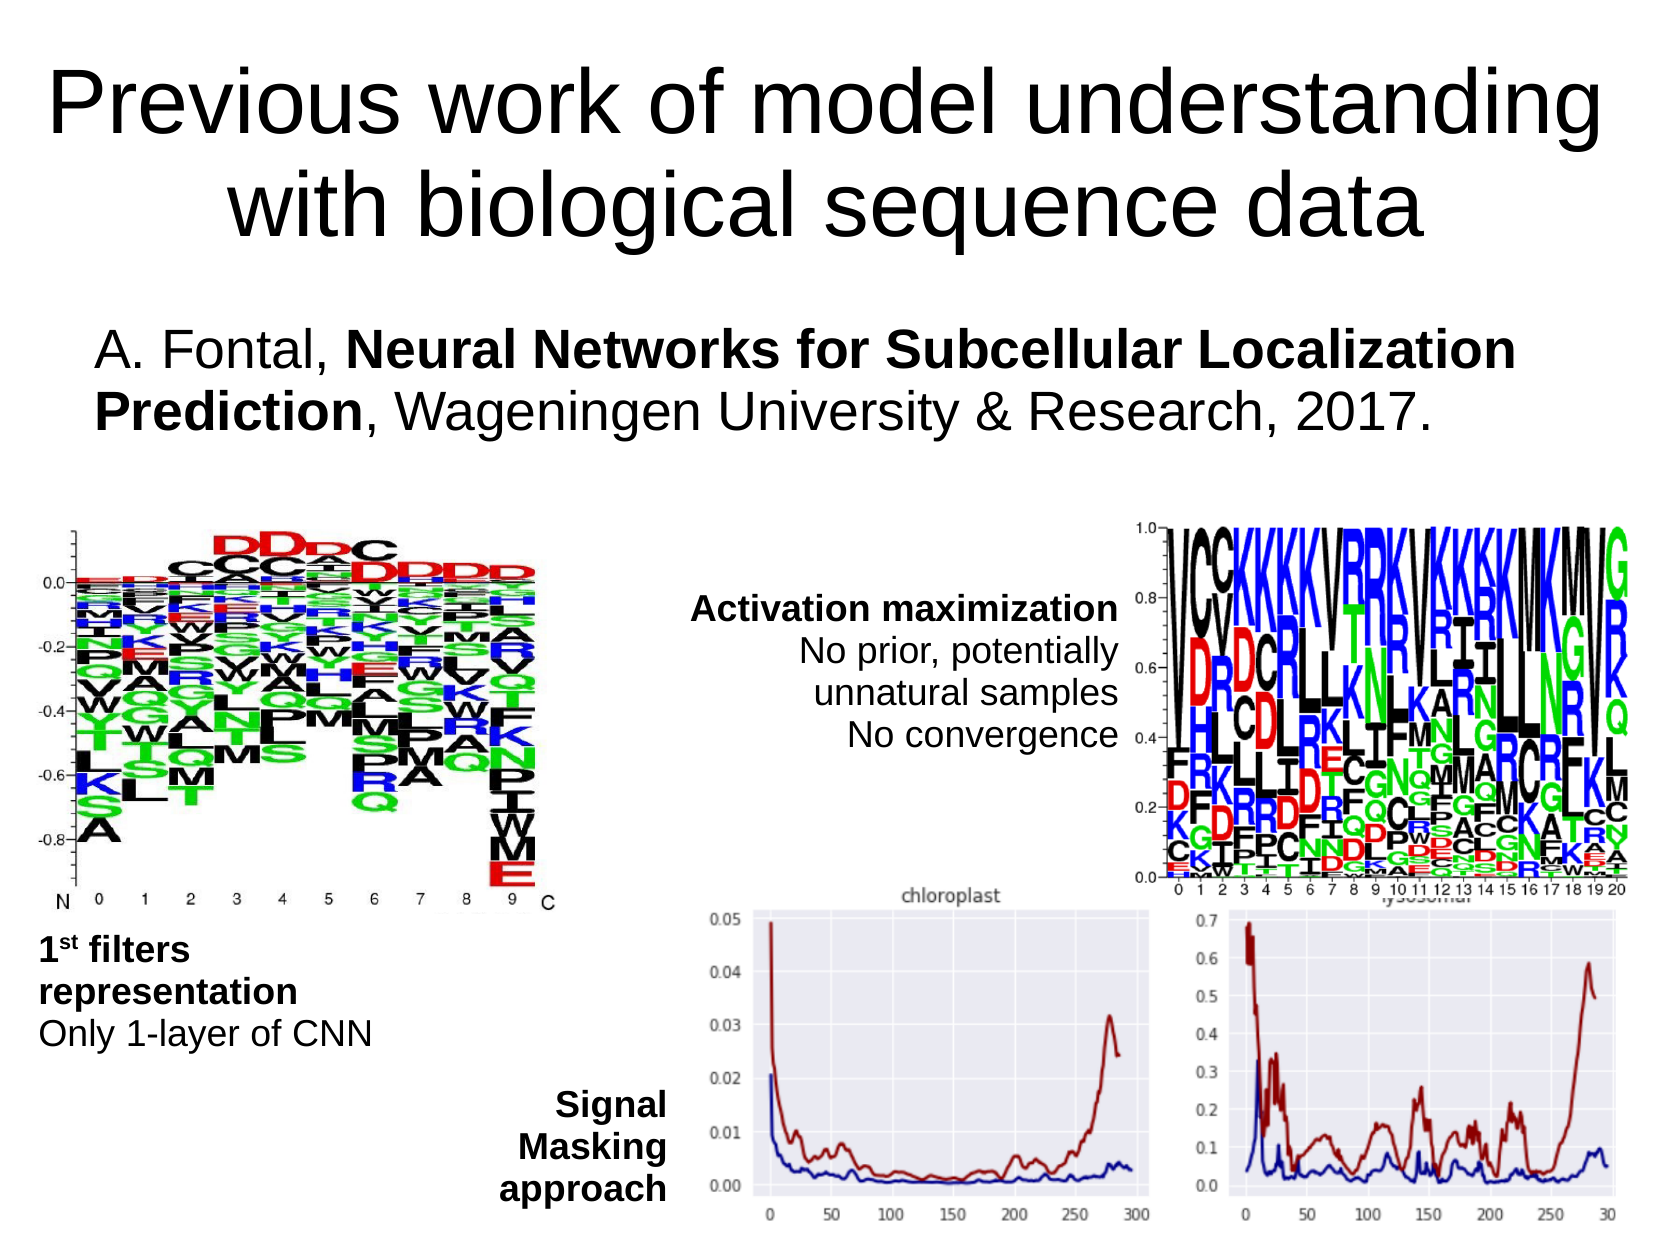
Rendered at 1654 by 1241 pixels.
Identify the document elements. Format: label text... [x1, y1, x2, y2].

text_box Signal Masking approach [484, 1075, 683, 1217]
picture [35, 519, 556, 914]
title Previous work of model understanding with biological sequence data [0, 0, 1654, 307]
text_box Activation maximization No prior, potentially unnatural samples No convergence [674, 579, 1133, 763]
list A. Fontal, Neural Networks for Subcellular Localization Prediction, Wageningen University & Research, 2017. [35, 318, 838, 497]
picture [696, 520, 1632, 1225]
list [838, 307, 1654, 508]
text_box 1st filters representation Only 1-layer of CNN [23, 920, 389, 1063]
